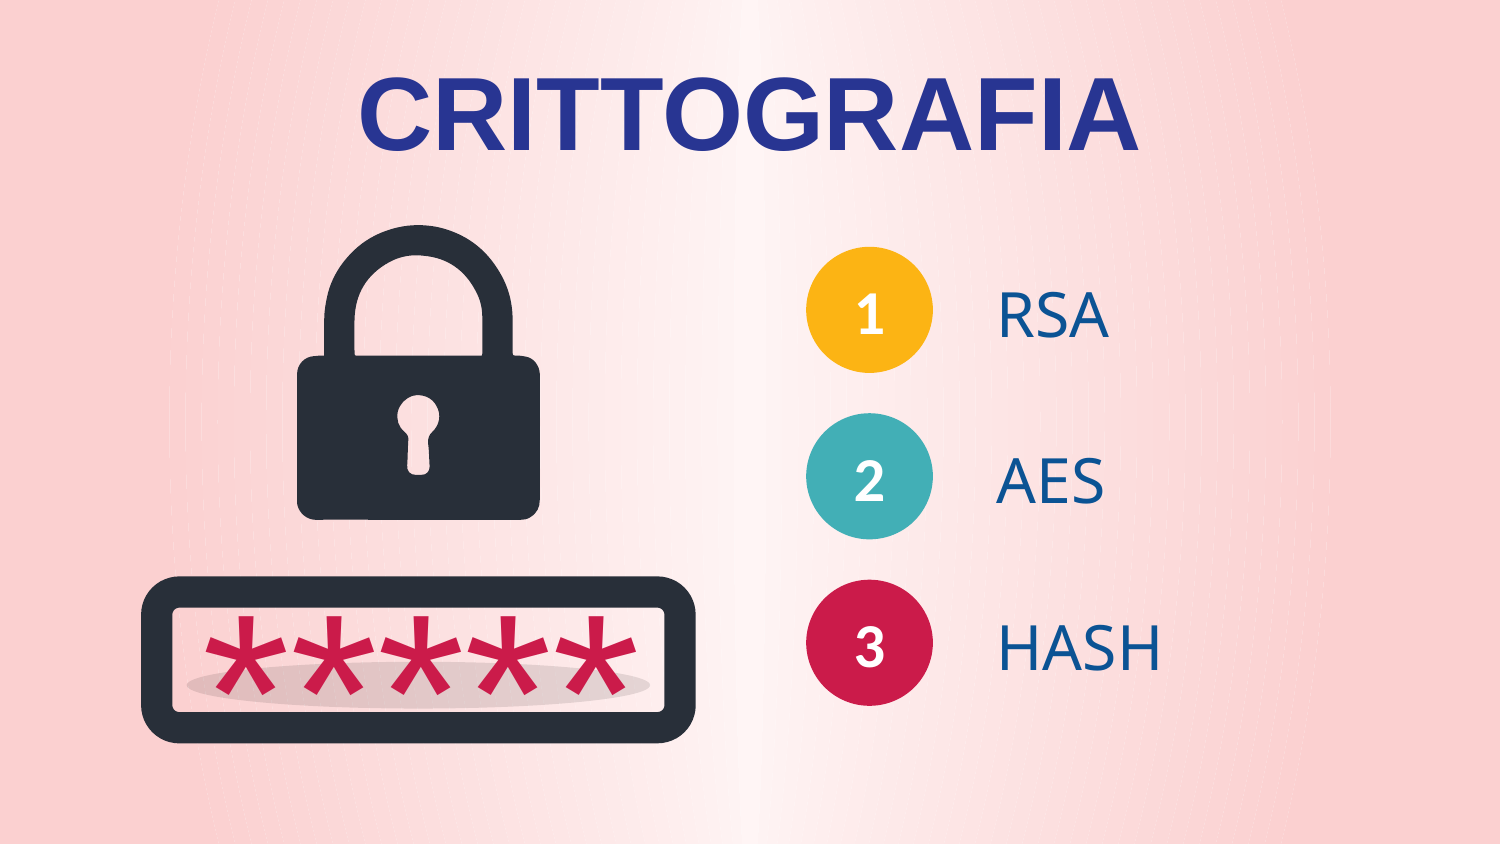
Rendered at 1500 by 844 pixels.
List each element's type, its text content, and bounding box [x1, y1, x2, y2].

text_box ***** [9, 531, 834, 702]
text_box [257, 702, 580, 709]
text_box RSA [985, 269, 1430, 351]
text_box 2 [806, 413, 933, 540]
text_box [297, 225, 540, 520]
text_box CRITTOGRAFIA [324, 40, 1176, 167]
text_box 3 [834, 579, 933, 706]
text_box HASH [985, 602, 1430, 684]
text_box 1 [806, 246, 933, 373]
text_box AES [985, 435, 1430, 517]
